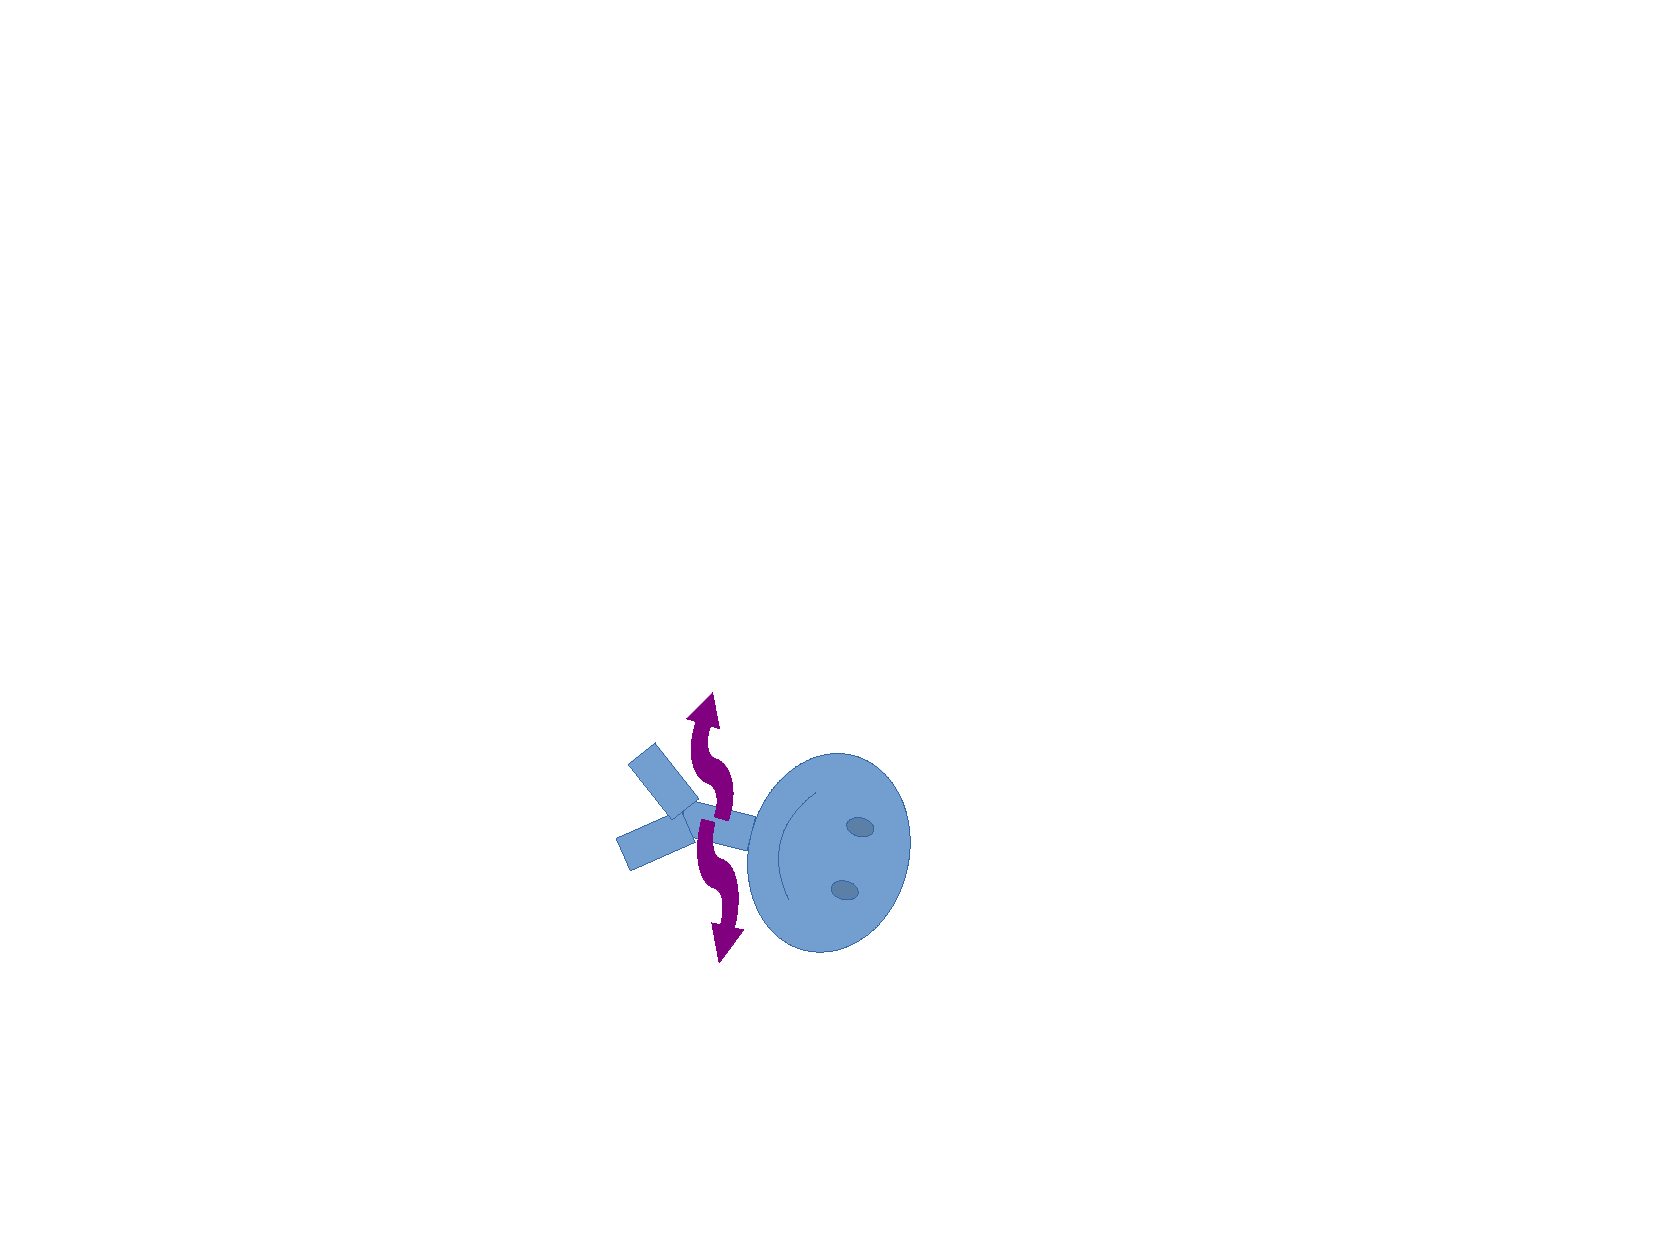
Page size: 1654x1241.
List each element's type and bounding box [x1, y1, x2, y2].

text_box [616, 692, 911, 963]
